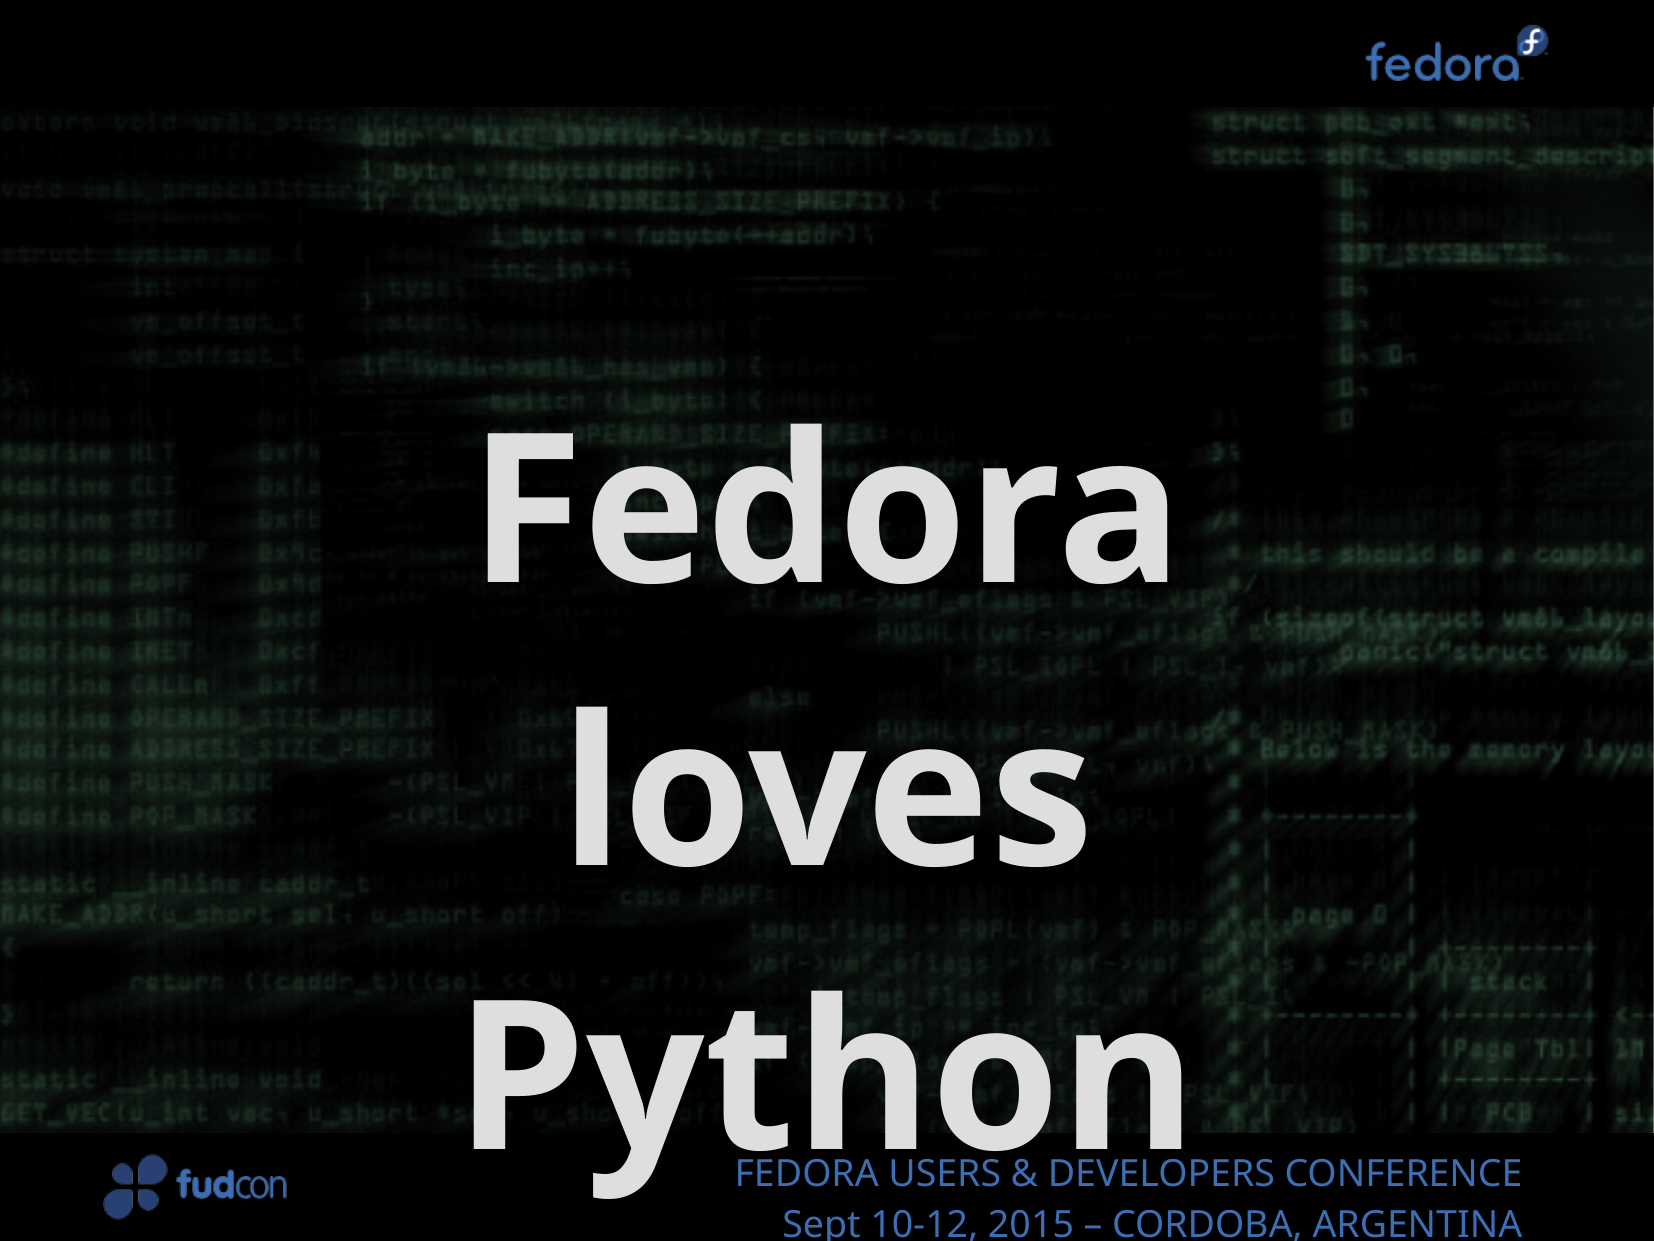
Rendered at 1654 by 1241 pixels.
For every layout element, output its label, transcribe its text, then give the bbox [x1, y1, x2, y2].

picture [972, 1058, 1019, 1126]
text_box Fedora loves Python [163, 352, 1490, 888]
picture [0, 0, 1654, 1241]
picture [505, 1026, 545, 1070]
picture [1107, 1058, 1150, 1133]
picture [842, 1058, 885, 1133]
